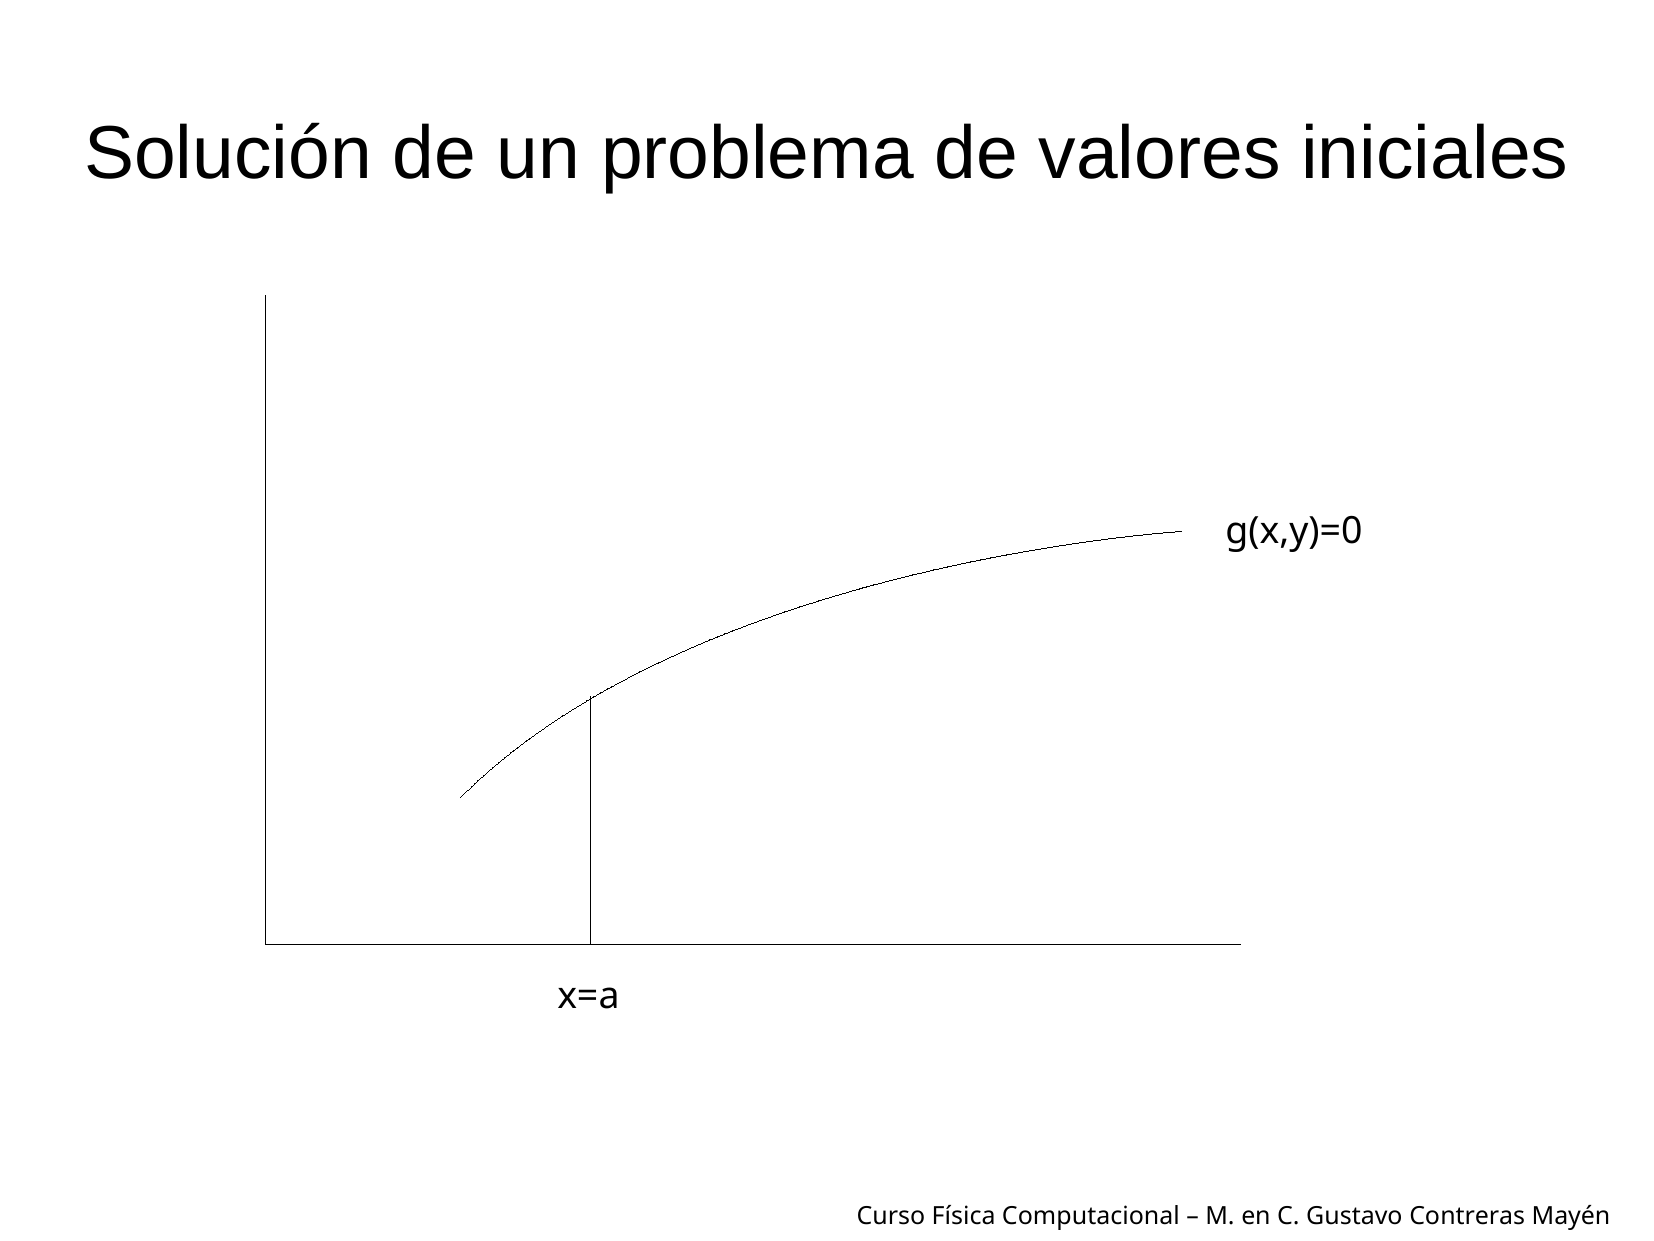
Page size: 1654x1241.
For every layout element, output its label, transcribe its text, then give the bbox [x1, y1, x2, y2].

title Solución de un problema de valores iniciales [82, 49, 1571, 257]
text_box g(x,y)=0 [1210, 496, 1372, 554]
text_box x=a [542, 961, 629, 1019]
